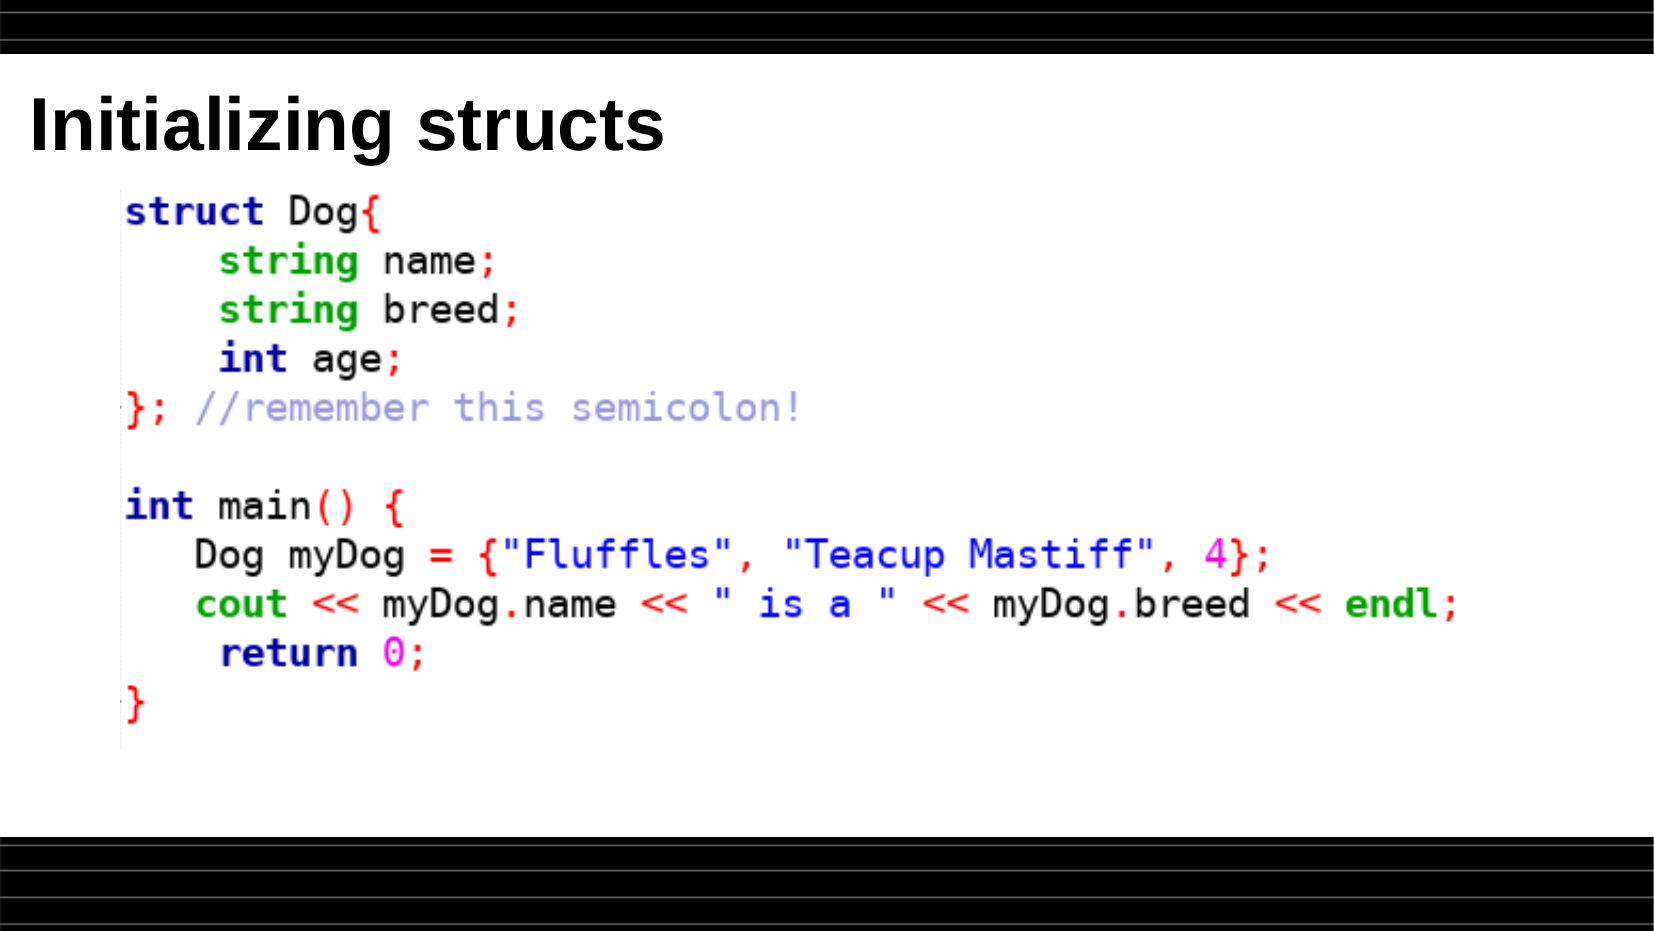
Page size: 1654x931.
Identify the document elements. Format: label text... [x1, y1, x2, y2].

picture [0, 0, 1654, 54]
picture [120, 189, 1471, 751]
text_box Initializing structs [15, 75, 1546, 174]
picture [0, 837, 1654, 931]
